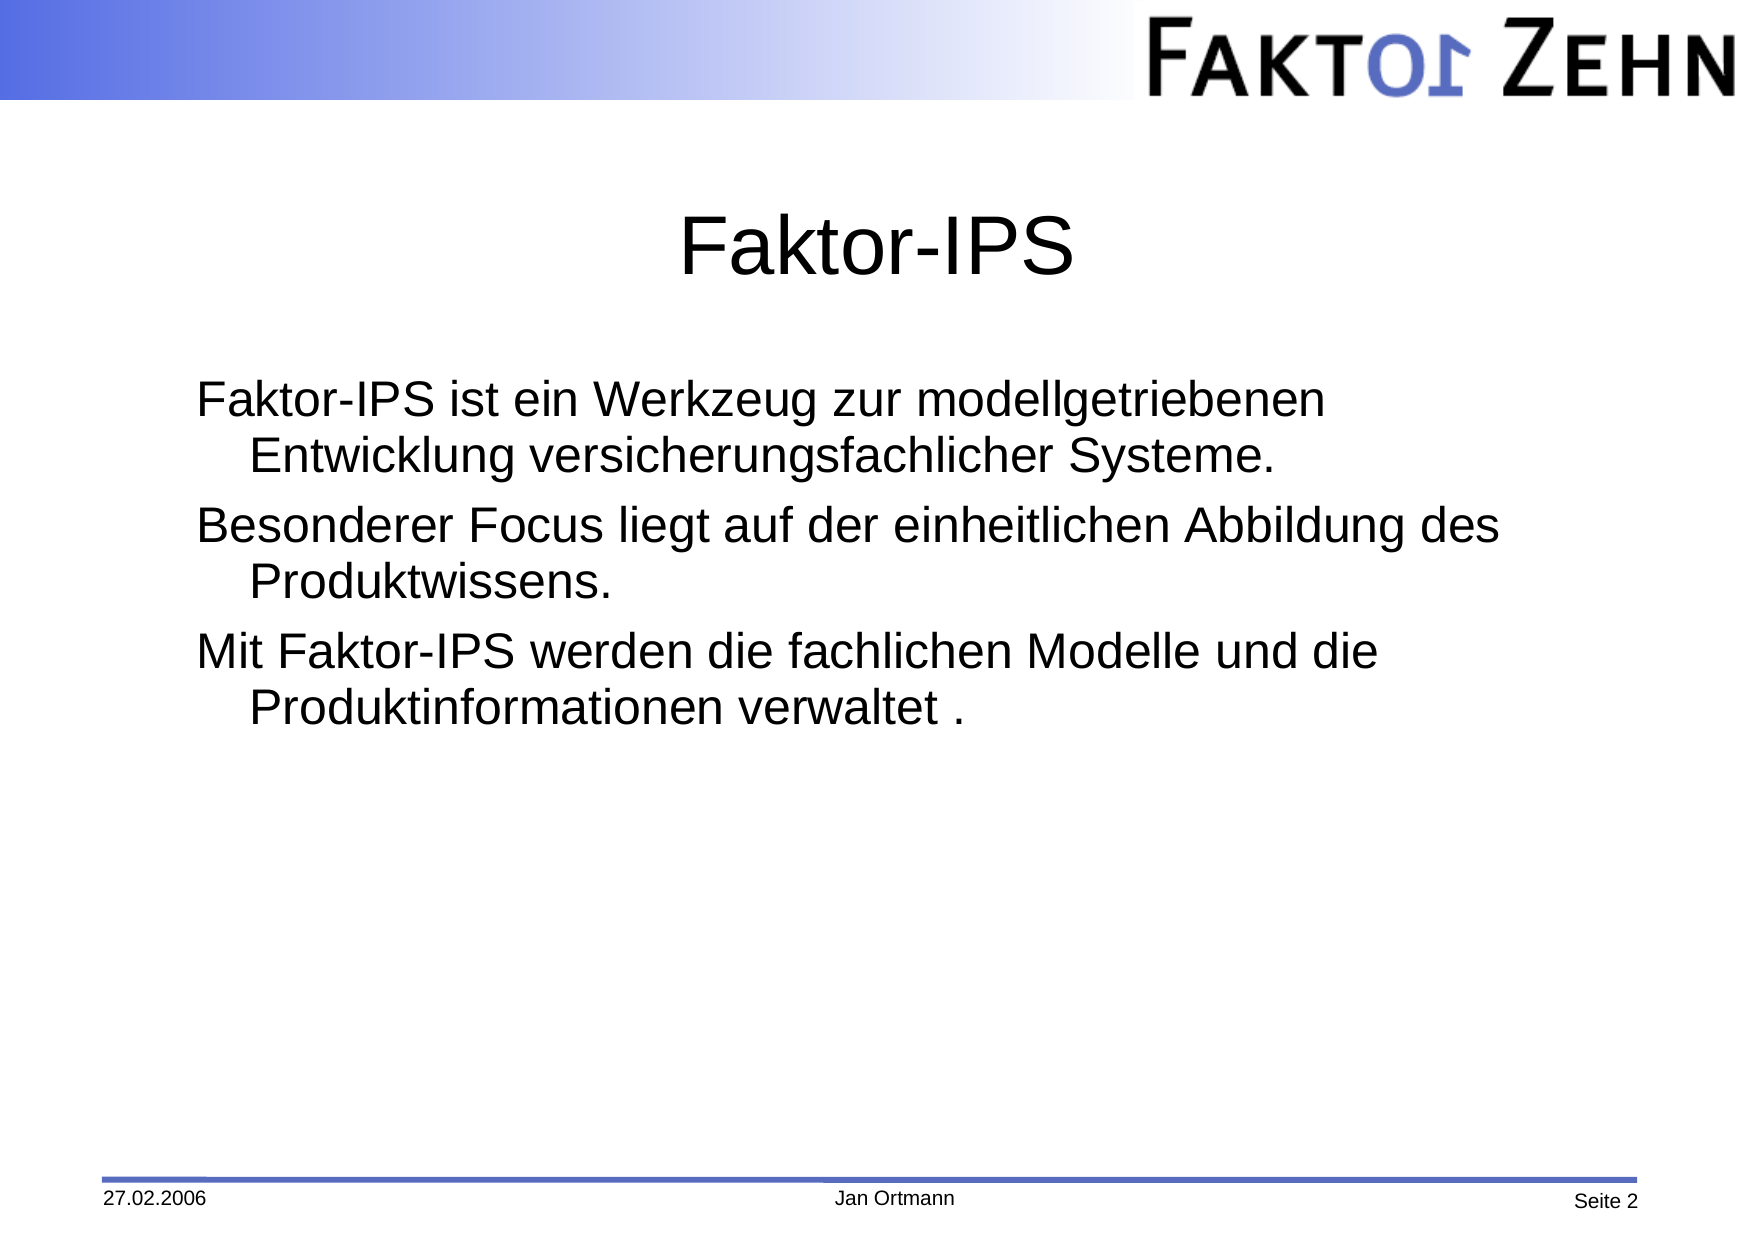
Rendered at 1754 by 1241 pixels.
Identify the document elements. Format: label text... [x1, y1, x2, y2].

picture [1133, 2, 1749, 105]
list Faktor-IPS ist ein Werkzeug zur modellgetriebenen Entwicklung versicherungsfachlicher Systeme. Besonderer Focus liegt auf der einheitlichen Abbildung des Produktwissens. Mit Faktor-IPS werden die fachlichen Modelle und die Produktinformationen verwaltet . [179, 371, 1576, 1078]
title Faktor-IPS [179, 142, 1576, 349]
